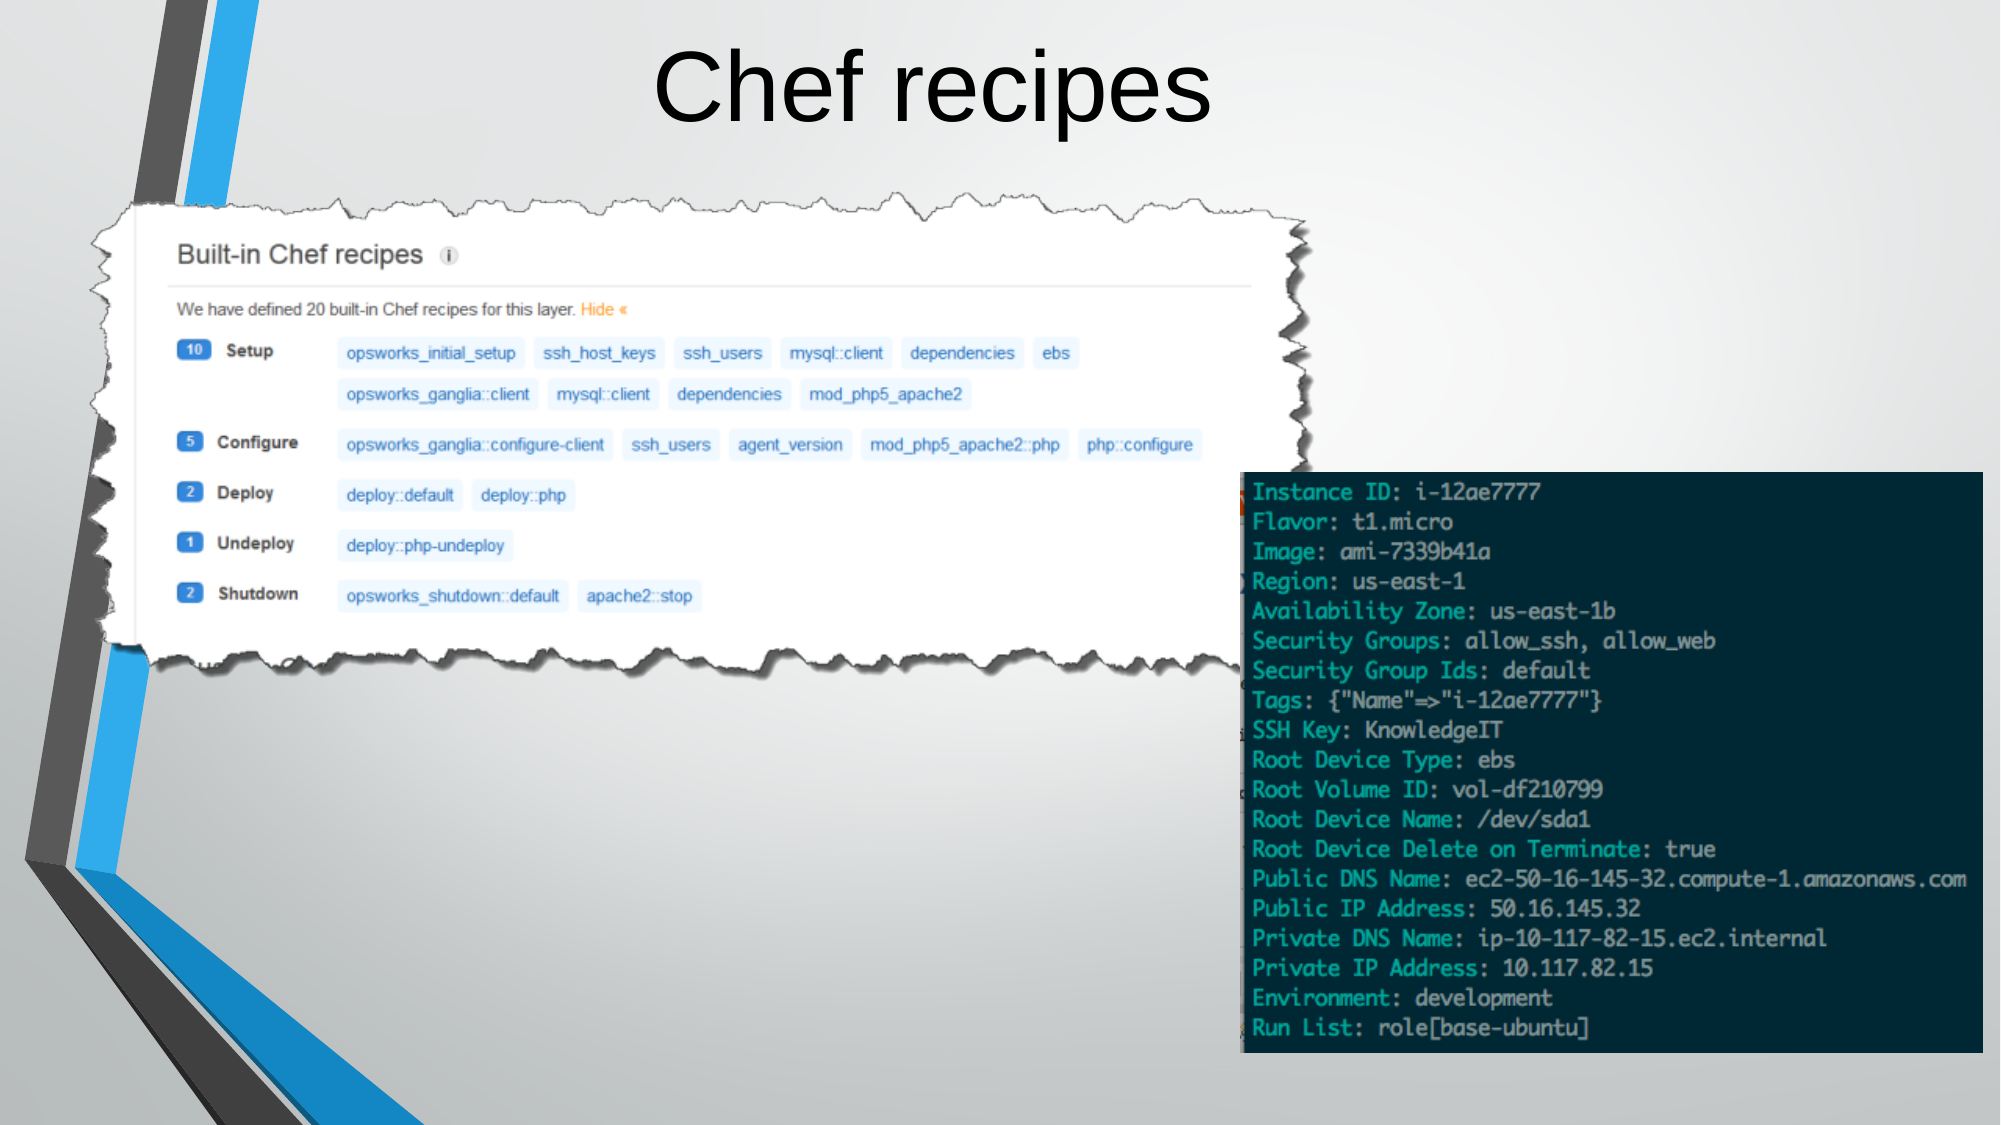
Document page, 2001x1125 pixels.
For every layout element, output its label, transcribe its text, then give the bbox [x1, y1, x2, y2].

picture [0, 0, 2001, 1125]
text_box Chef recipes [602, 23, 1725, 151]
